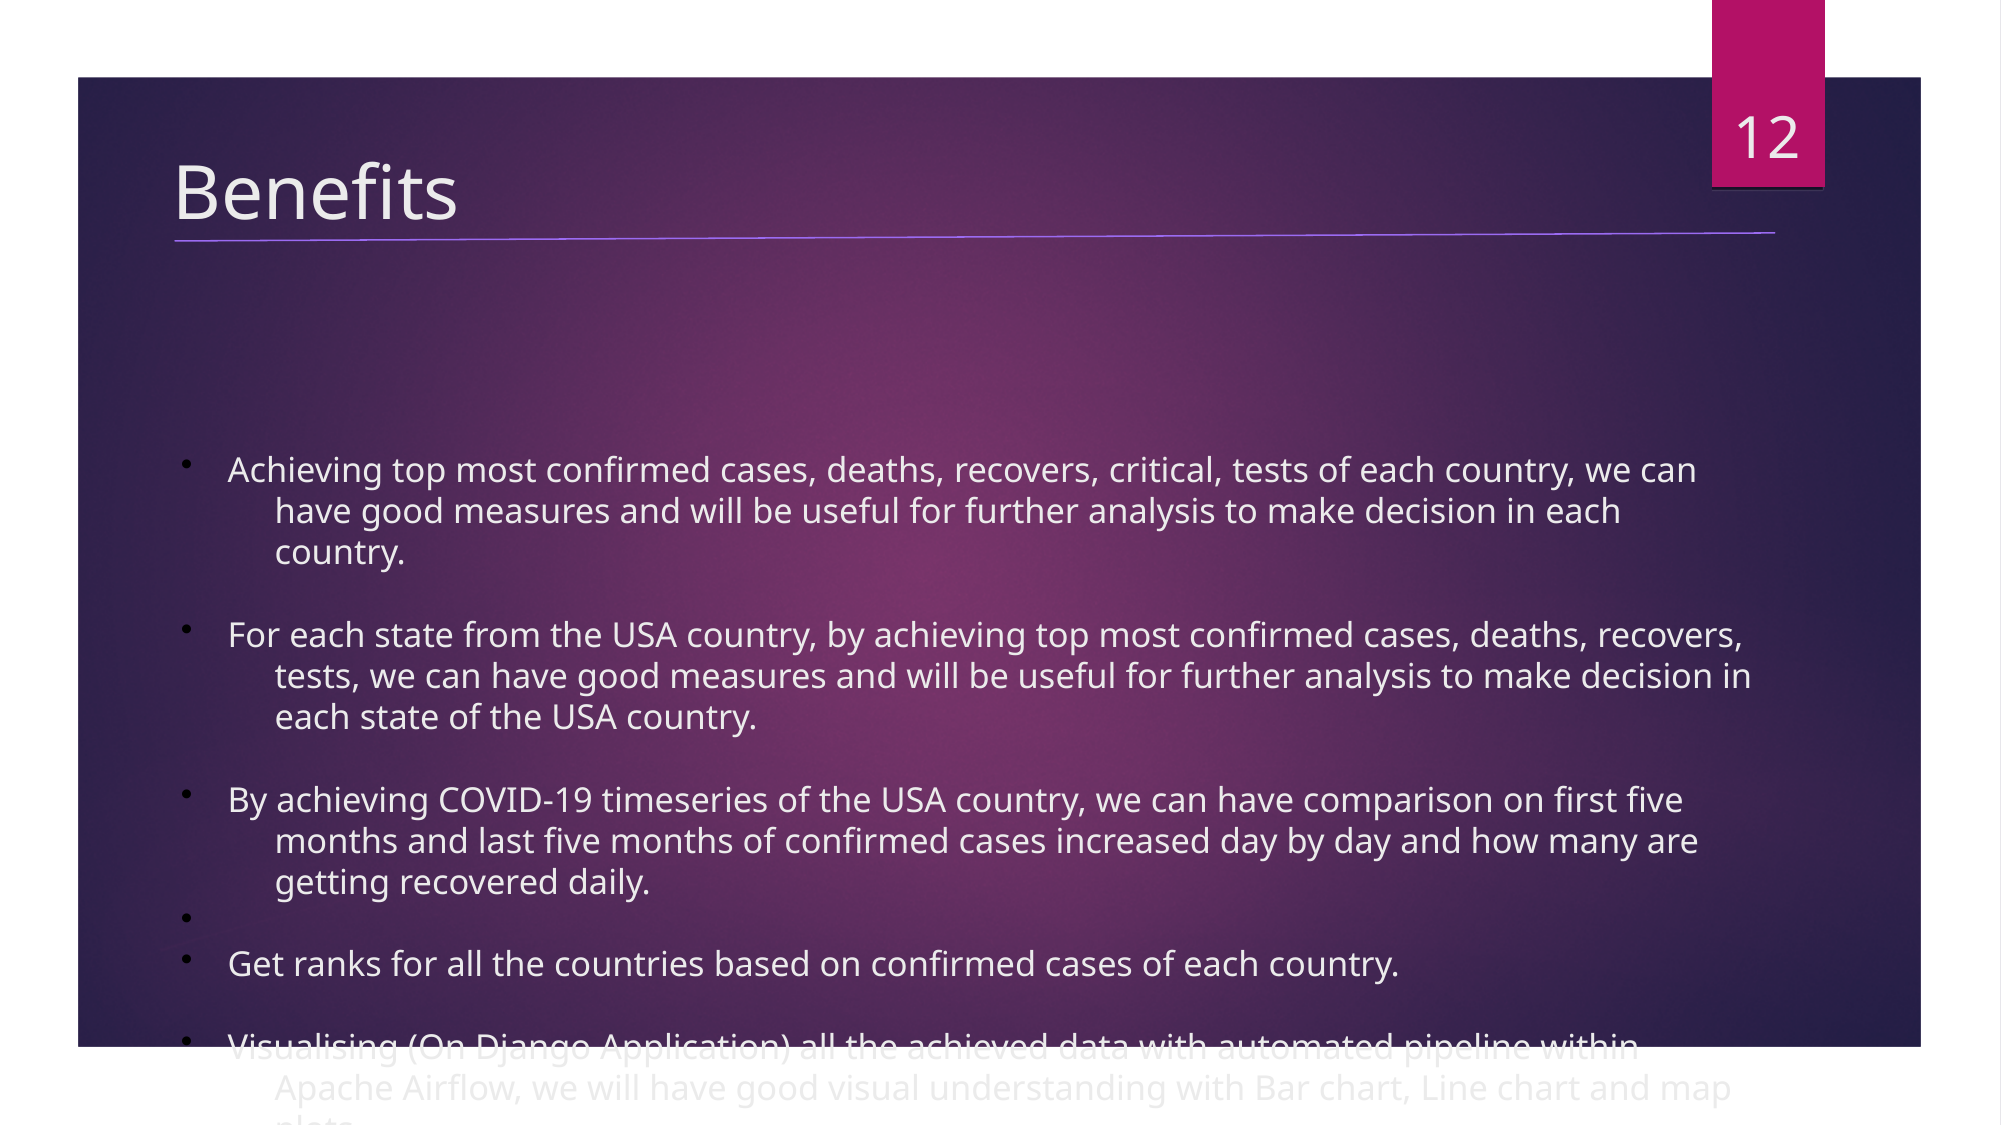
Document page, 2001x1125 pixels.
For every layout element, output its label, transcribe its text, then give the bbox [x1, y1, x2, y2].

title Benefits [157, 99, 1606, 243]
text_box Achieving top most confirmed cases, deaths, recovers, critical, tests of each country, we can have good measures and will be useful for further analysis to make decision in each country. For each state from the USA country, by achieving top most confirmed cases, deaths, recovers, tests, we can have good measures and will be useful for further analysis to make decision in each state of the USA country. By achieving COVID-19 timeseries of the USA country, we can have comparison on first five months and last five months of confirmed cases increased day by day and how many are getting recovered daily. Get ranks for all the countries based on confirmed cases of each country. Visualising (On Django Application) all the achieved data with automated pipeline within Apache Airflow, we will have good visual understanding with Bar chart, Line chart and map plots. [165, 440, 1776, 1044]
text_box 12 [1719, 43, 1823, 178]
text_box [167, 284, 1777, 973]
